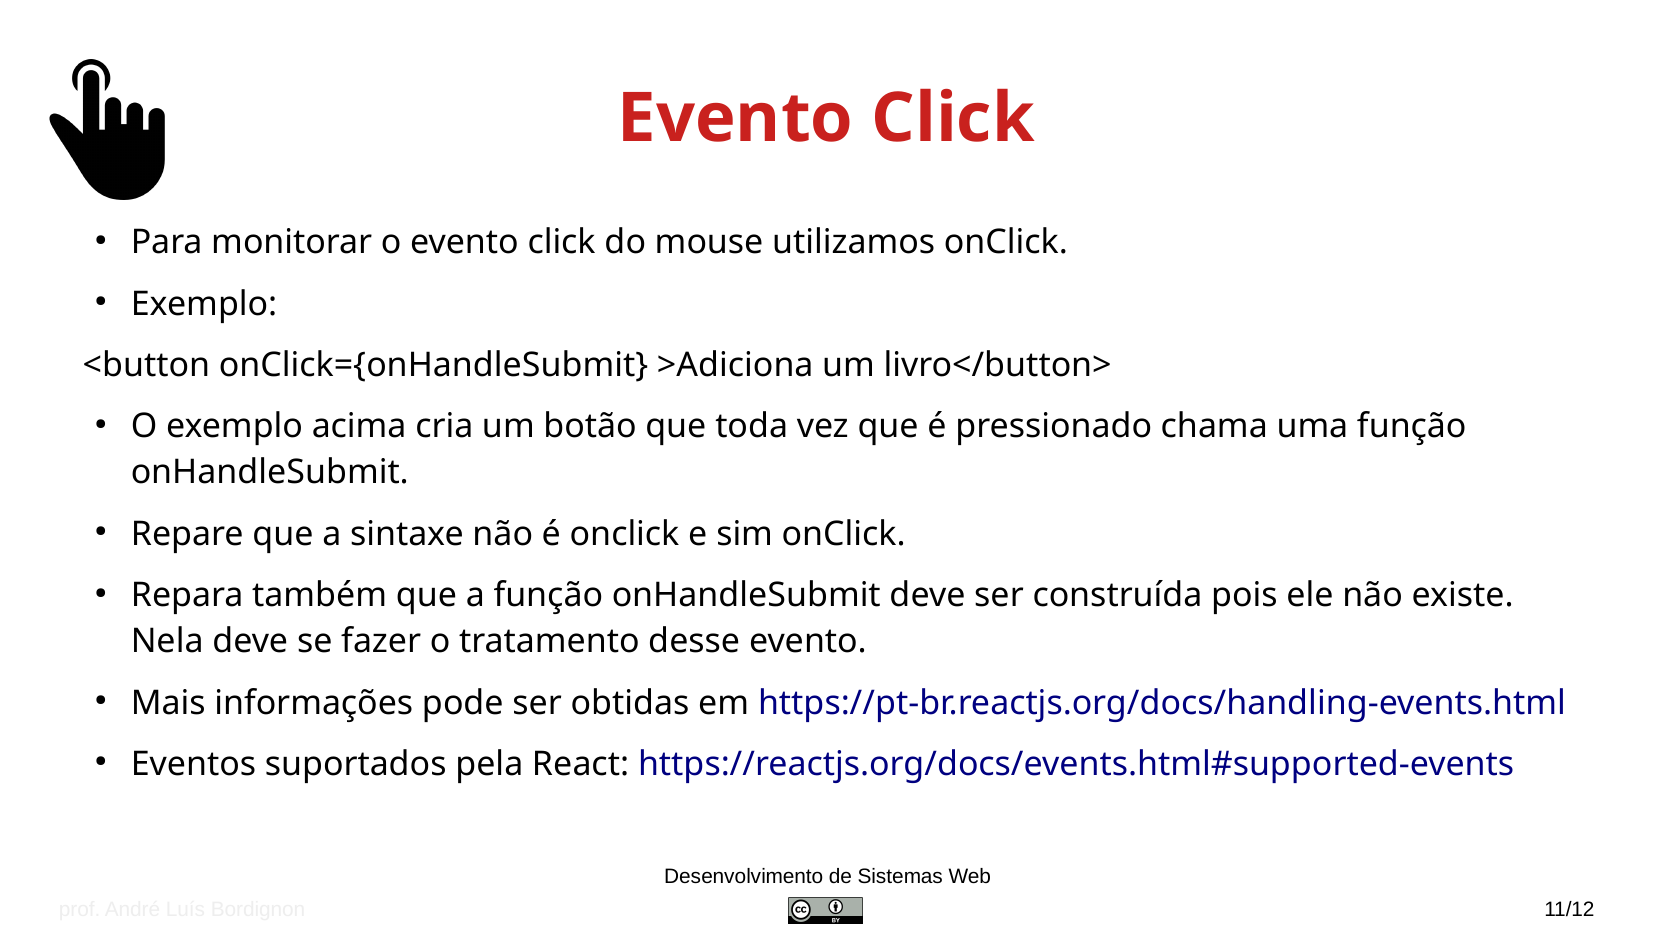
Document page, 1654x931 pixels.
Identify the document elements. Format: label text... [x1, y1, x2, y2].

picture [36, 59, 178, 200]
list Para monitorar o evento click do mouse utilizamos onClick. Exemplo: <button onClick={onHandleSubmit} >Adiciona um livro</button> O exemplo acima cria um botão que toda vez que é pressionado chama uma função onHandleSubmit. Repare que a sintaxe não é onclick e sim onClick. Repara também que a função onHandleSubmit deve ser construída pois ele não existe. Nela deve se fazer o tratamento desse evento. Mais informações pode ser obtidas em https://pt-br.reactjs.org/docs/handling-events.html Eventos suportados pela React: https://reactjs.org/docs/events.html#supported-events [82, 217, 1571, 827]
picture [788, 897, 863, 924]
title Evento Click [82, 37, 1571, 193]
